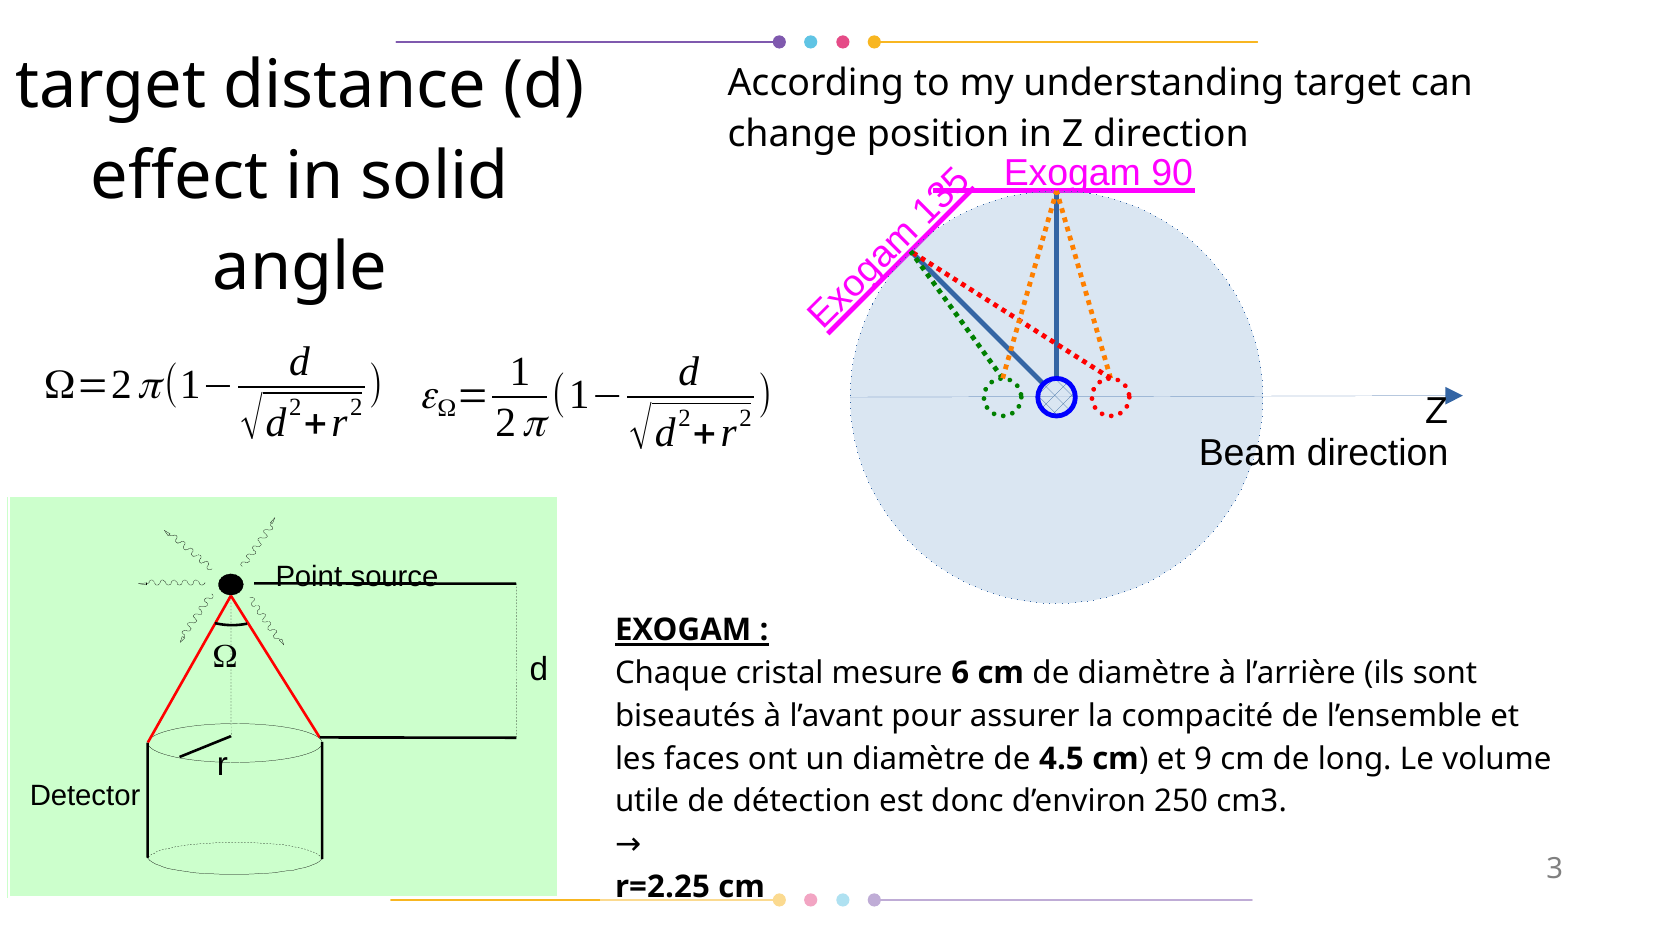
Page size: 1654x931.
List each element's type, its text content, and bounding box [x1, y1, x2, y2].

text_box [850, 190, 1263, 604]
text_box [10, 497, 557, 896]
text_box Point source [275, 559, 439, 589]
text_box EXOGAM : Chaque cristal mesure 6 cm de diamètre à l’arrière (ils sont biseautés à l’avant pour assurer la compacité de l’ensemble et les faces ont un diamètre de 4.5 cm) et 9 cm de long. Le volume utile de détection est donc d’environ 250 cm3. → r=2.25 cm [600, 600, 1576, 906]
text_box Ω [212, 644, 246, 679]
text_box r [216, 745, 251, 779]
chart [412, 347, 778, 456]
text_box [1249, 455, 1255, 463]
text_box According to my understanding target can change position in Z direction [712, 48, 1576, 151]
text_box d [529, 650, 563, 684]
chart [37, 337, 389, 446]
subtitle target distance (d) effect in solid angle [0, 0, 601, 345]
text_box Detector [29, 779, 141, 809]
